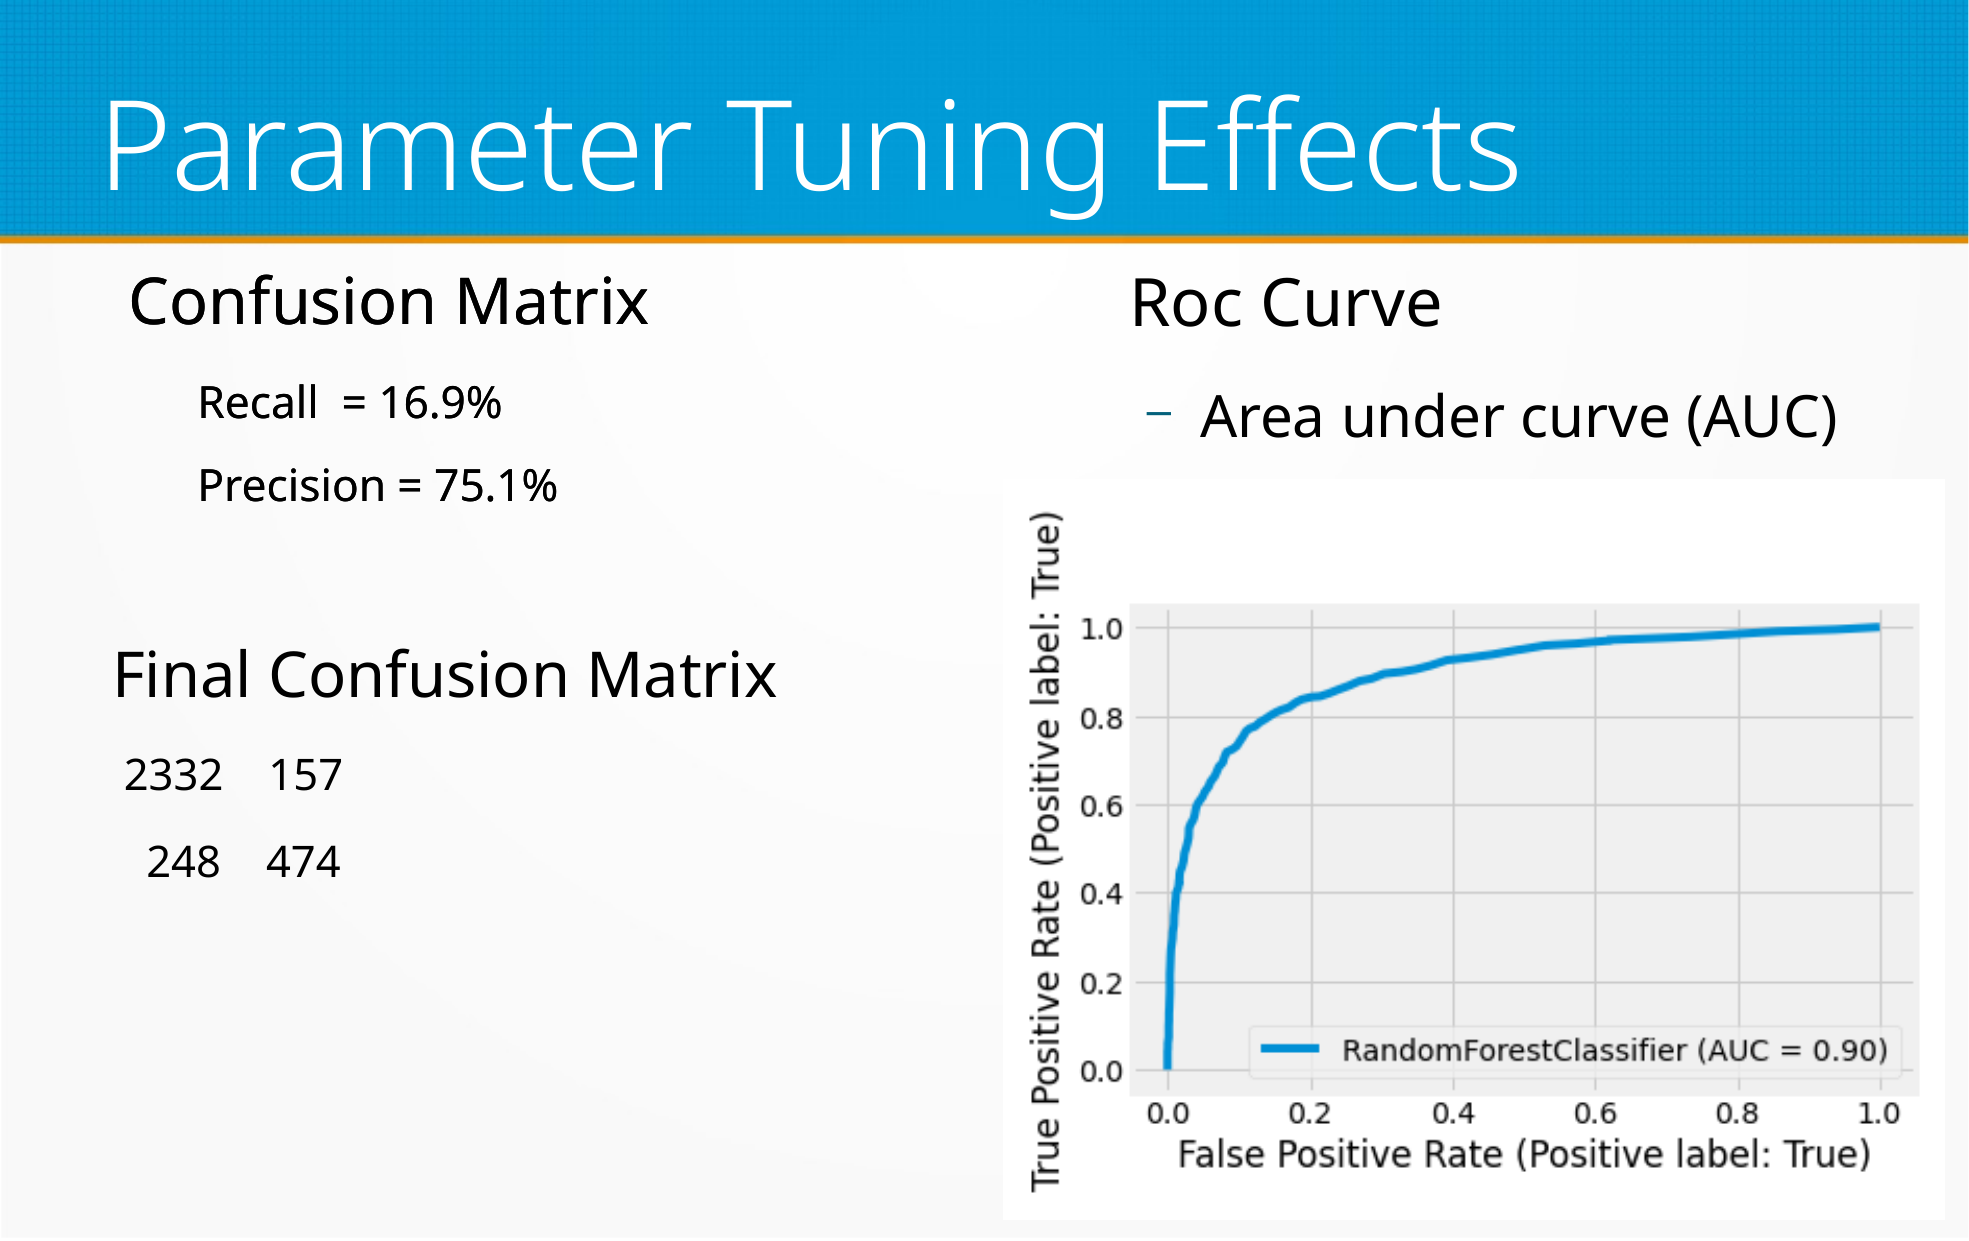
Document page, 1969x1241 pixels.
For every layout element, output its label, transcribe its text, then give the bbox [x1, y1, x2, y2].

title Parameter Tuning Effects [98, 19, 1870, 227]
picture [0, 233, 1969, 1241]
list Final Confusion Matrix 2332 157 248 474 [45, 630, 937, 892]
list Roc Curve Area under curve (AUC) [1058, 255, 1951, 496]
list Confusion Matrix Recall = 16.9% Precision = 75.1% [60, 255, 952, 517]
